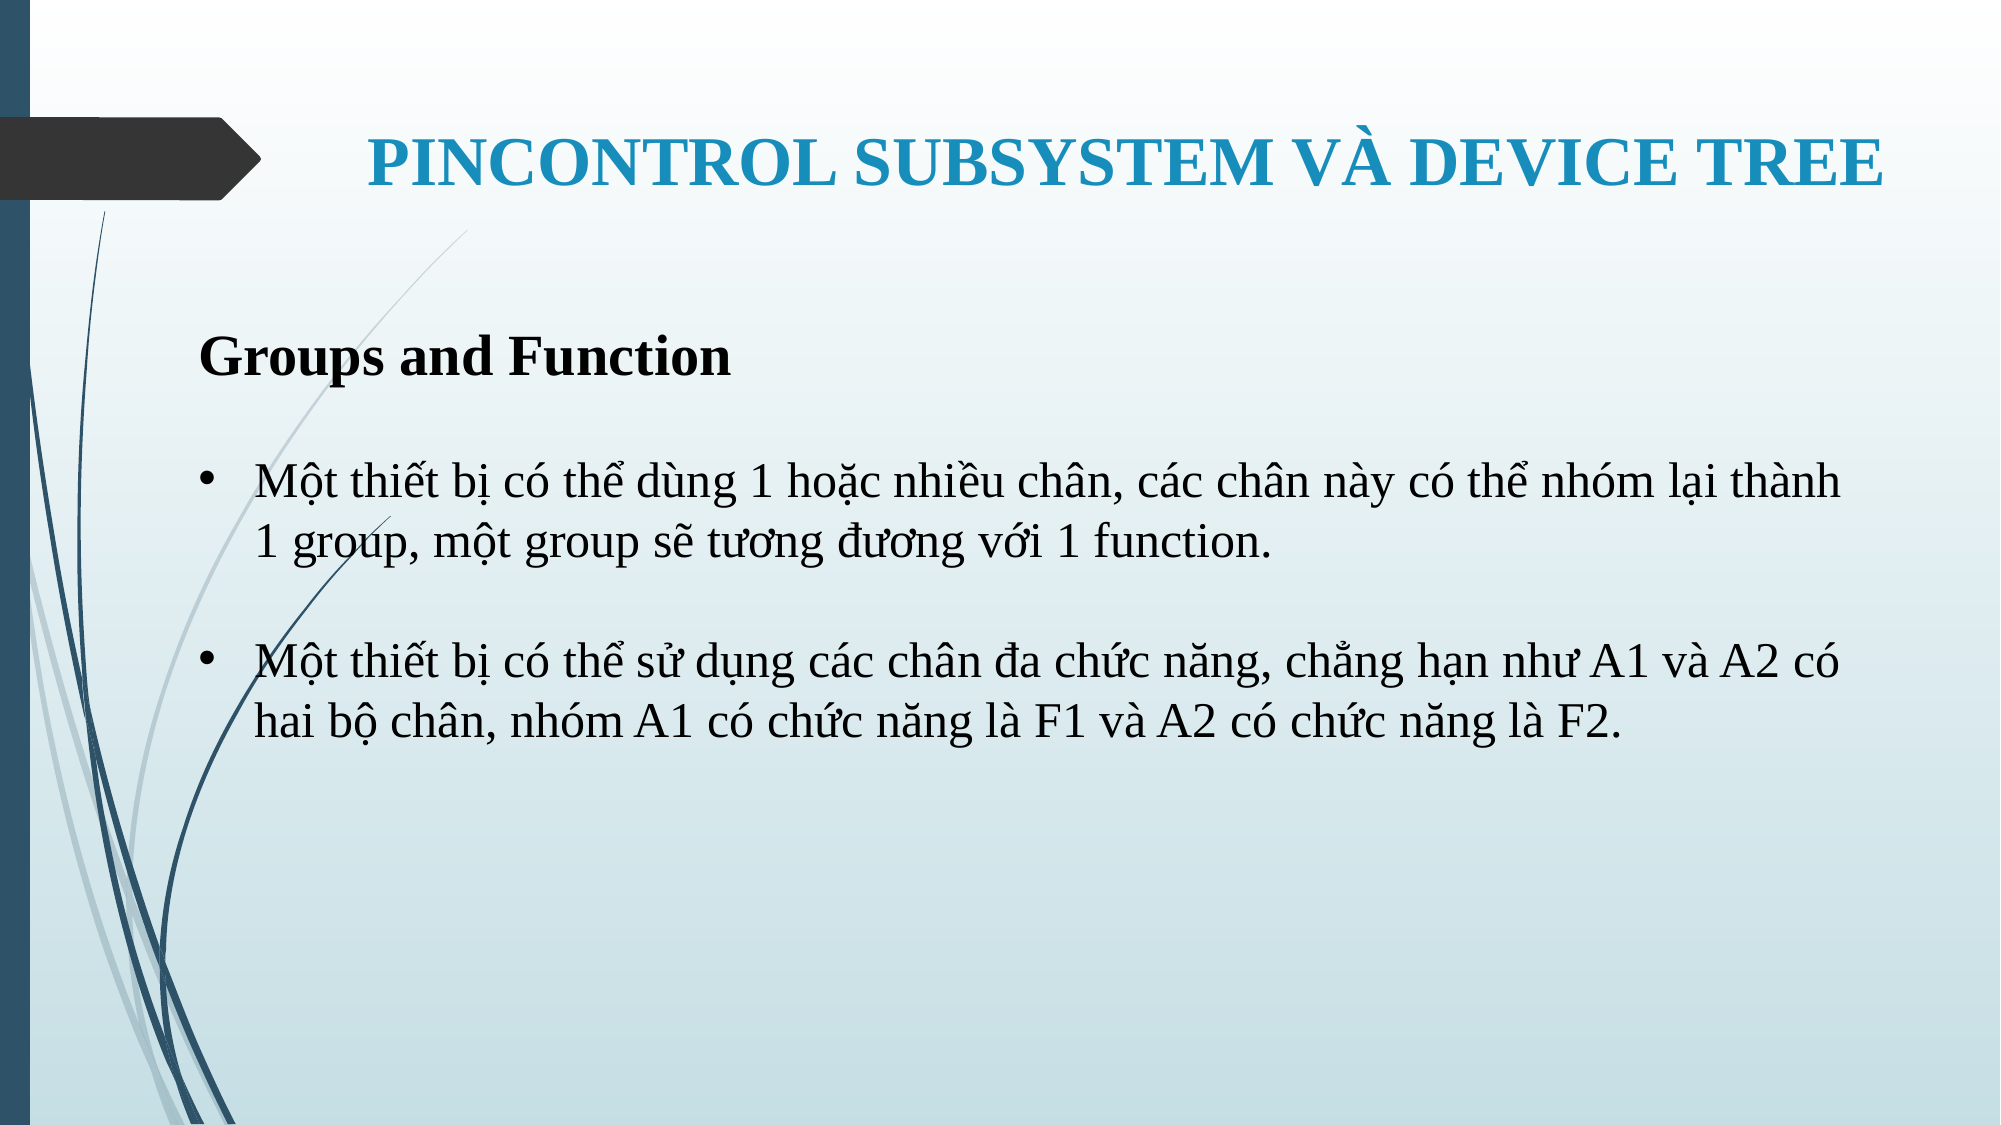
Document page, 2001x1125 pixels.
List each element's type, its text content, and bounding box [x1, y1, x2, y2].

text_box Groups and Function Một thiết bị có thể dùng 1 hoặc nhiều chân, các chân này có thể nhóm lại thành 1 group, một group sẽ tương đương với 1 function. Một thiết bị có thể sử dụng các chân đa chức năng, chẳng hạn như A1 và A2 có hai bộ chân, nhóm A1 có chức năng là F1 và A2 có chức năng là F2. [183, 309, 1895, 755]
title PINCONTROL SUBSYSTEM VÀ DEVICE TREE [352, 108, 1966, 228]
